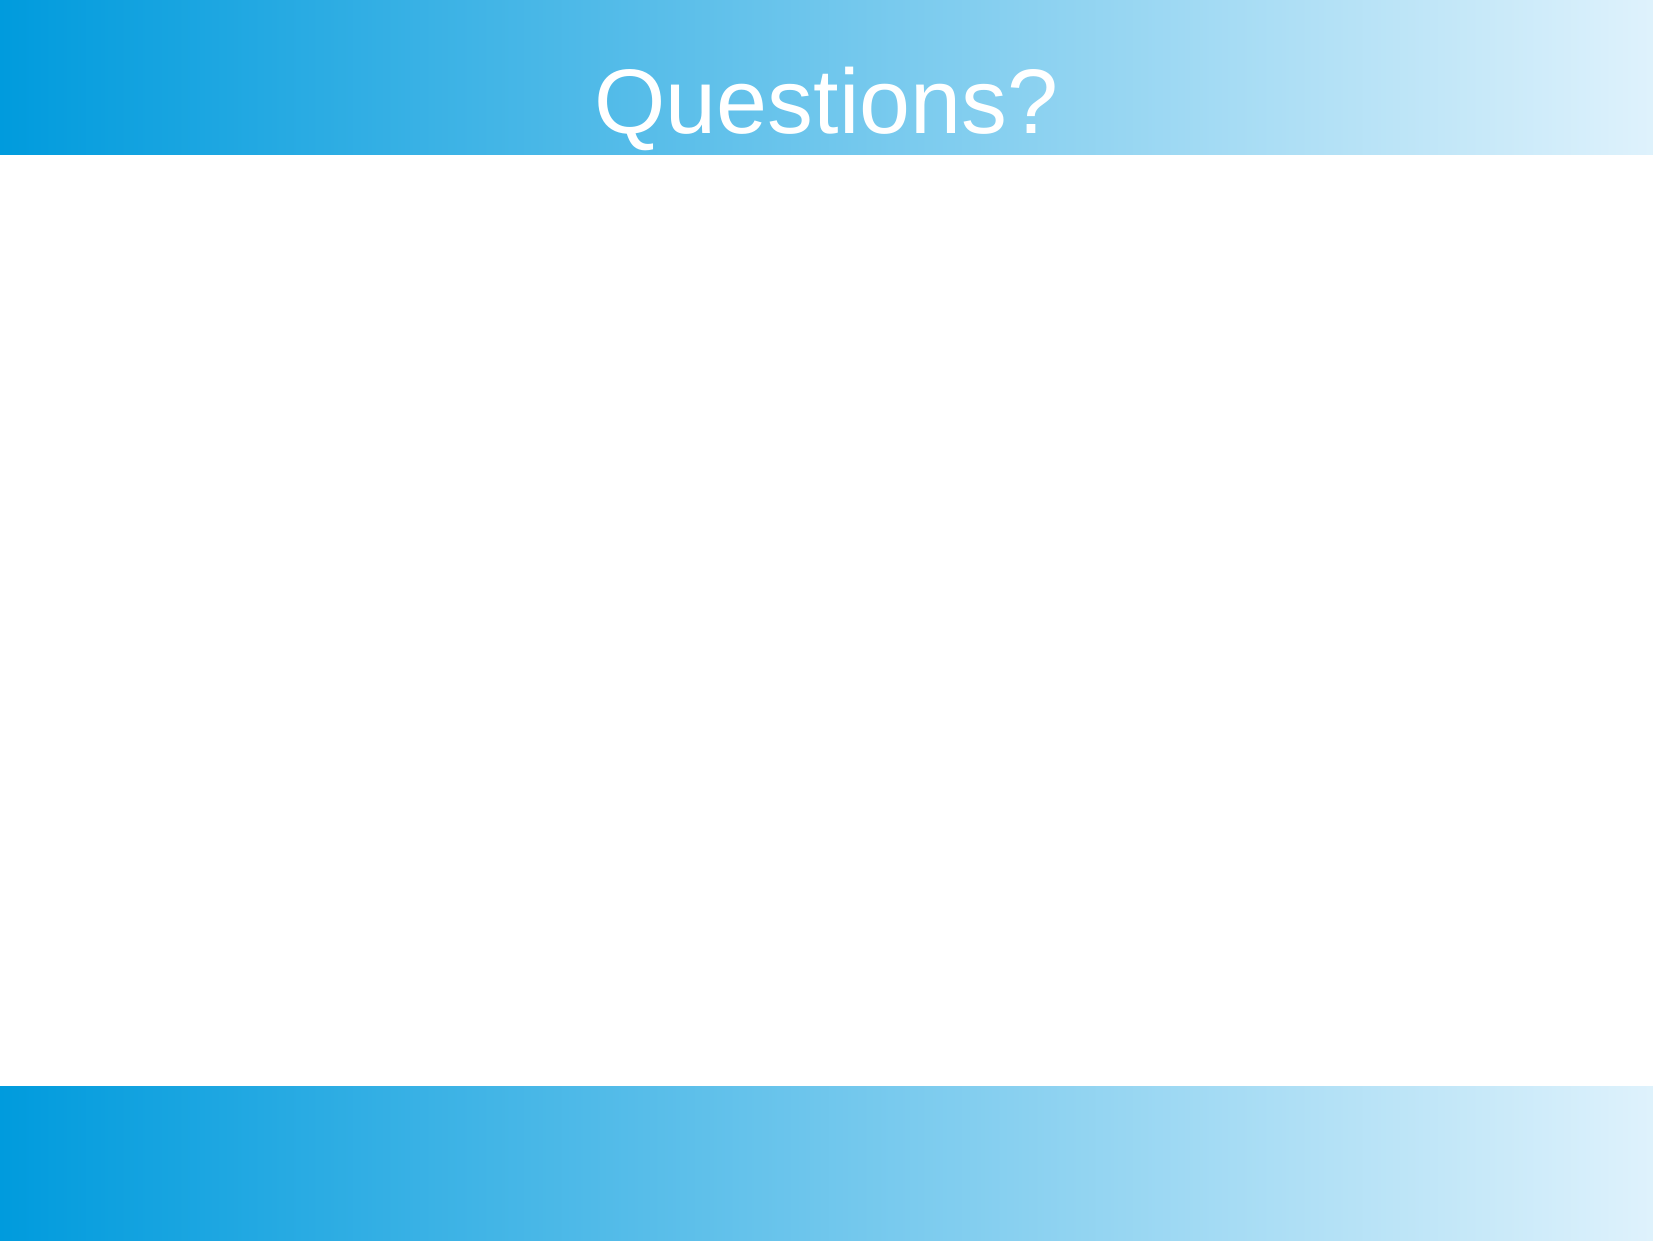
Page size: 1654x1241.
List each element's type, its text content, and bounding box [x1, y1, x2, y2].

title Questions? [82, 49, 1571, 155]
